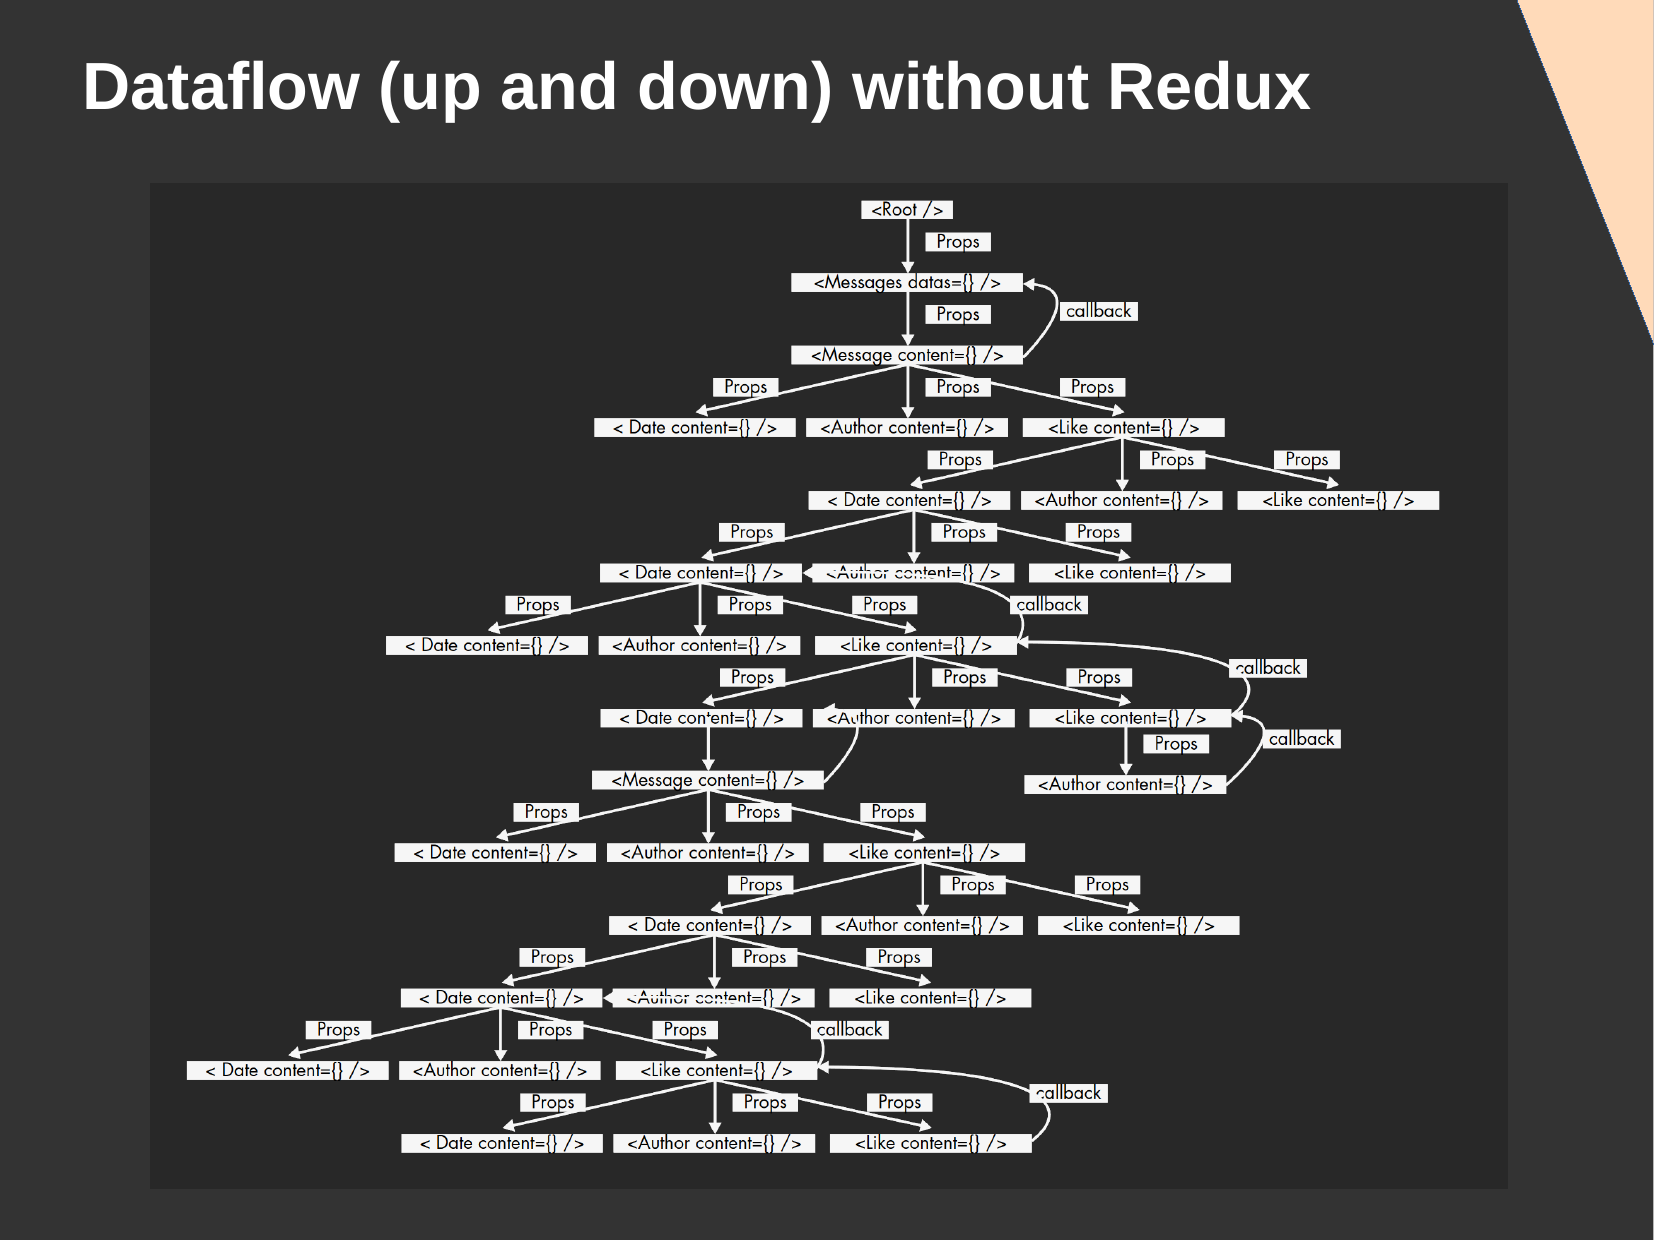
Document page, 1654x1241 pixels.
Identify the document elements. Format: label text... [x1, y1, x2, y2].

picture [150, 183, 1508, 1189]
title Dataflow (up and down) without Redux [82, 49, 1366, 199]
text_box [1517, 0, 1654, 345]
